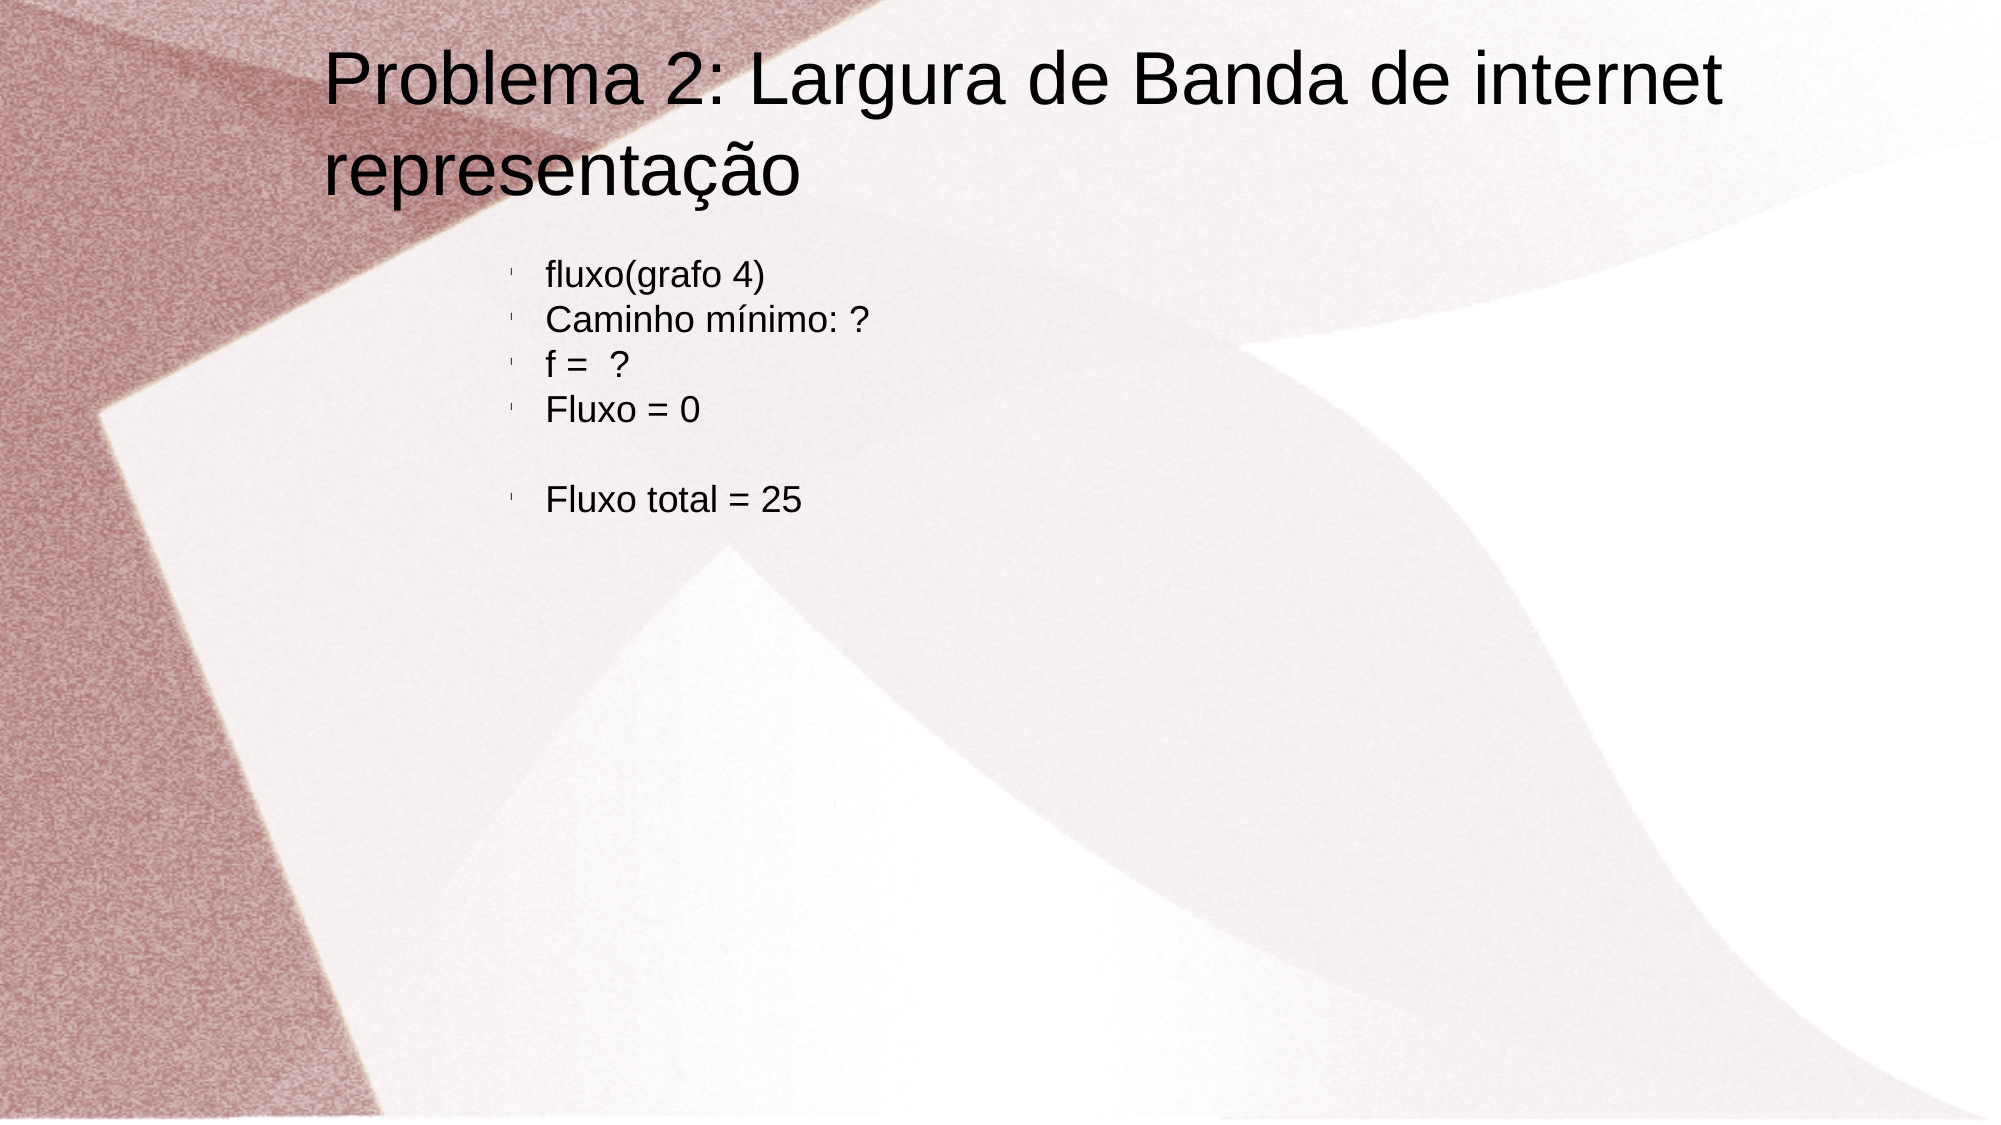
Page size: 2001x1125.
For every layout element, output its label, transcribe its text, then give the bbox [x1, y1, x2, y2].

picture [0, 0, 2001, 1125]
text_box Problema 2: Largura de Banda de internet representação [323, 14, 1785, 225]
text_box fluxo(grafo 4) Caminho mínimo: ? f = ? Fluxo = 0 Fluxo total = 25 [510, 250, 1224, 870]
